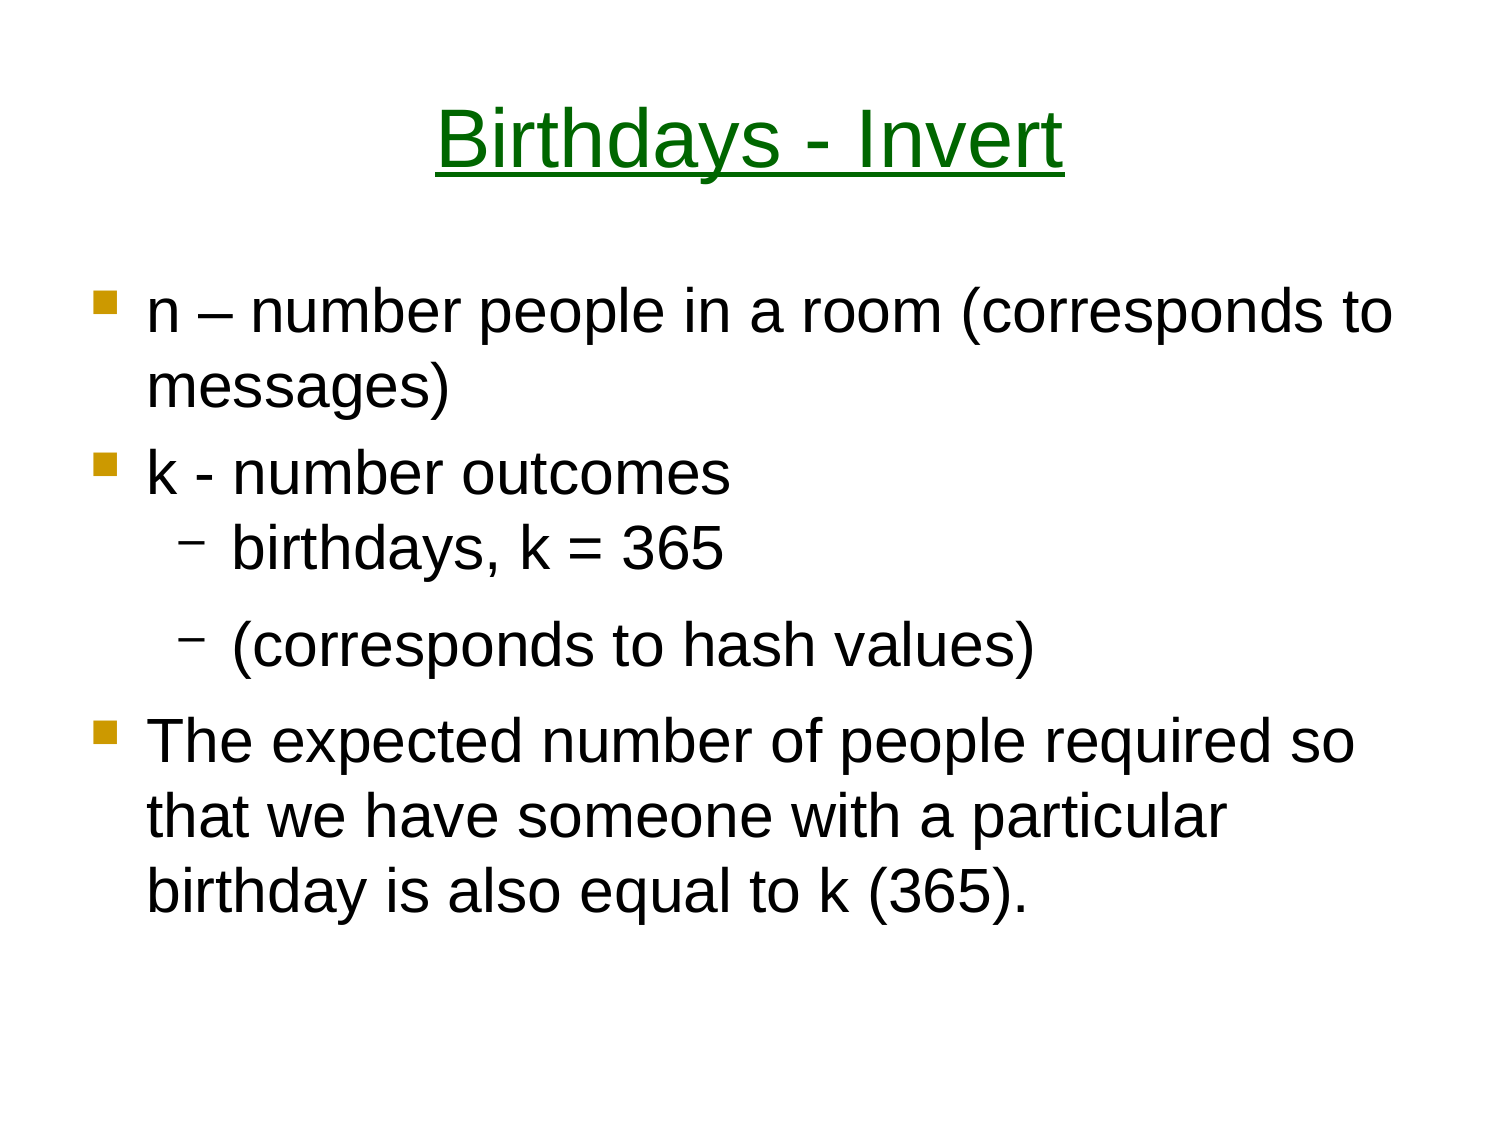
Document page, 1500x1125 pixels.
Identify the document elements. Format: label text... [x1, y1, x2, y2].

title Birthdays - Invert [75, 89, 1425, 189]
list n – number people in a room (corresponds to messages) k - number outcomes birthdays, k = 365 (corresponds to hash values) The expected number of people required so that we have someone with a particular birthday is also equal to k (365). [75, 262, 1425, 1006]
